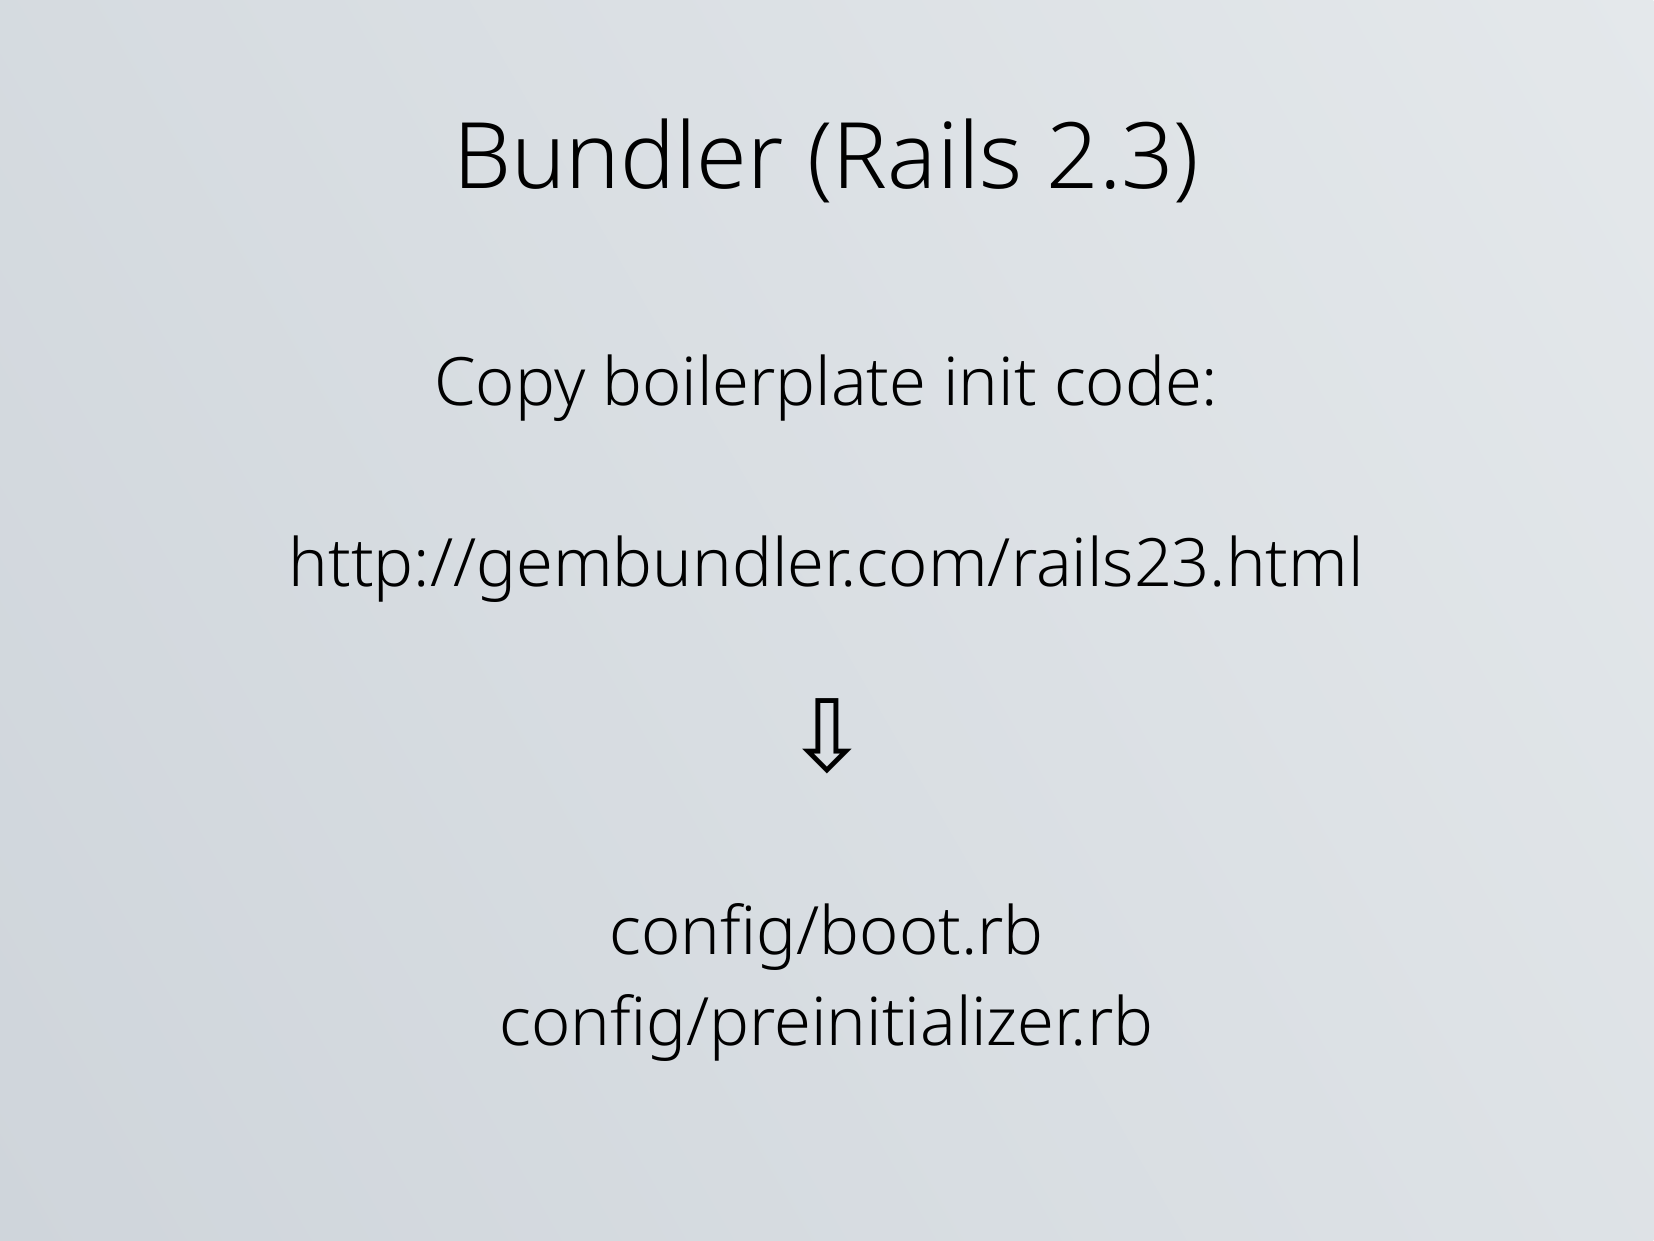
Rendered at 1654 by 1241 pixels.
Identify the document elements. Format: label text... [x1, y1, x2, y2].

subtitle Copy boilerplate init code: http://gembundler.com/rails23.html ⇩ config/boot.rb config/preinitializer.rb [375, 297, 1279, 1102]
title Bundler (Rails 2.3) [499, 56, 1155, 250]
